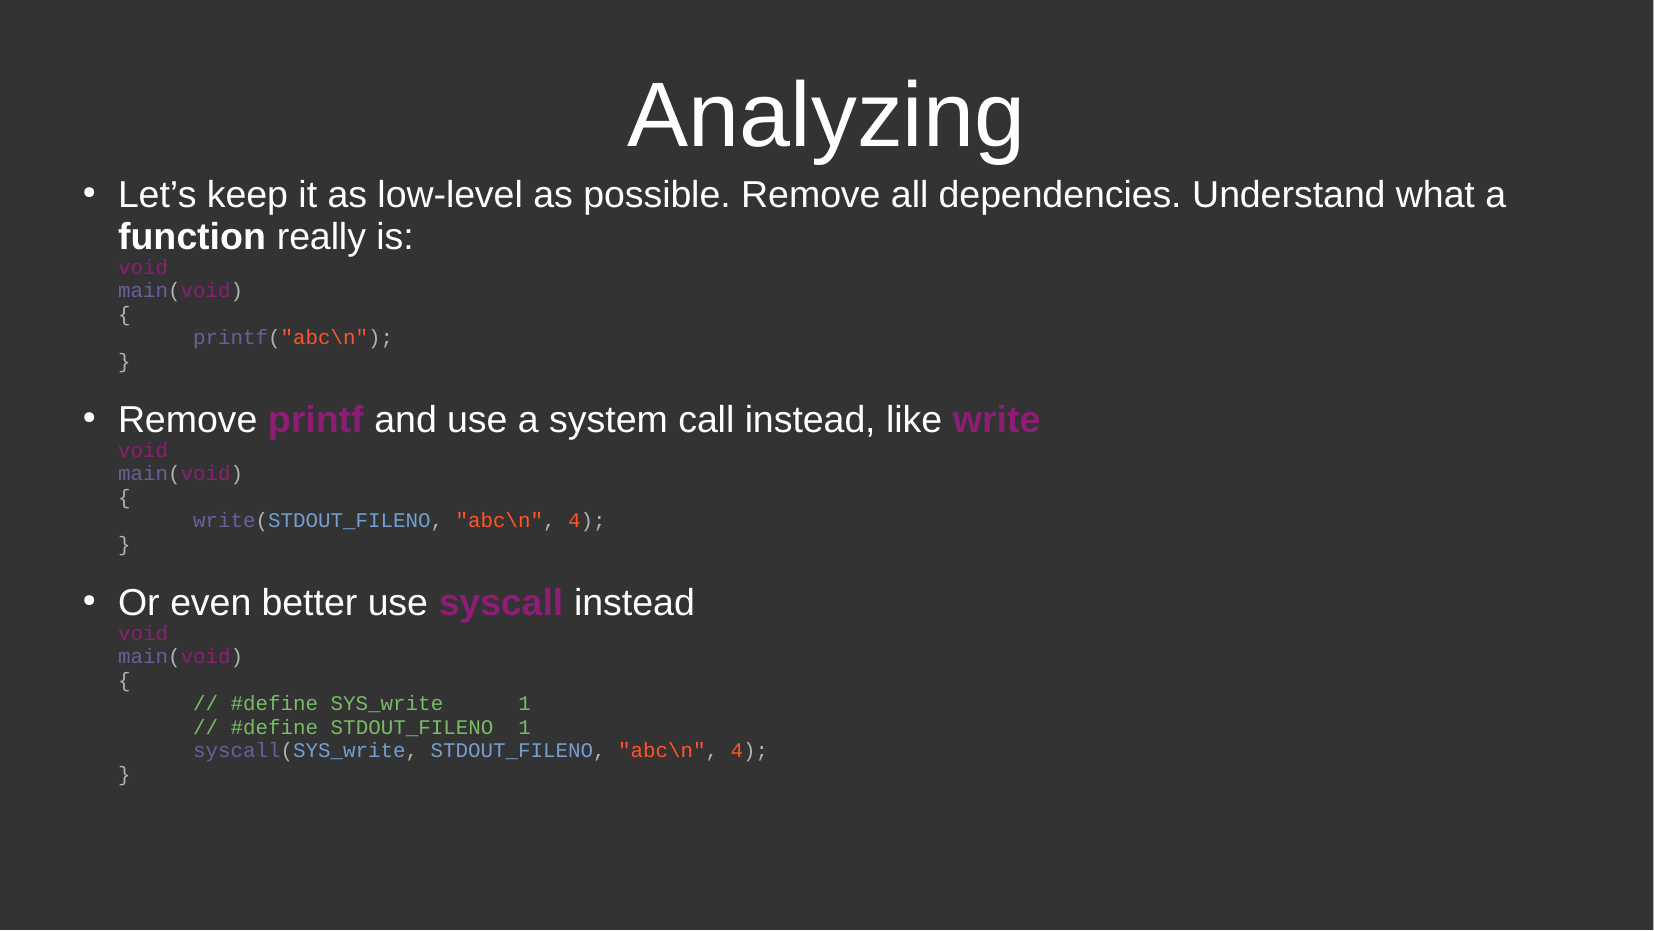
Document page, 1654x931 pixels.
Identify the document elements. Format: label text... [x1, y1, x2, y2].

subtitle Let’s keep it as low-level as possible. Remove all dependencies. Understand what a function really is: void main(void) { printf("abc\n"); } Remove printf and use a system call instead, like write void main(void) { write(STDOUT_FILENO, "abc\n", 4); } Or even better use syscall instead void main(void) { // #define SYS_write 1 // #define STDOUT_FILENO 1 syscall(SYS_write, STDOUT_FILENO, "abc\n", 4); } [82, 173, 1571, 812]
title Analyzing [82, 37, 1571, 173]
